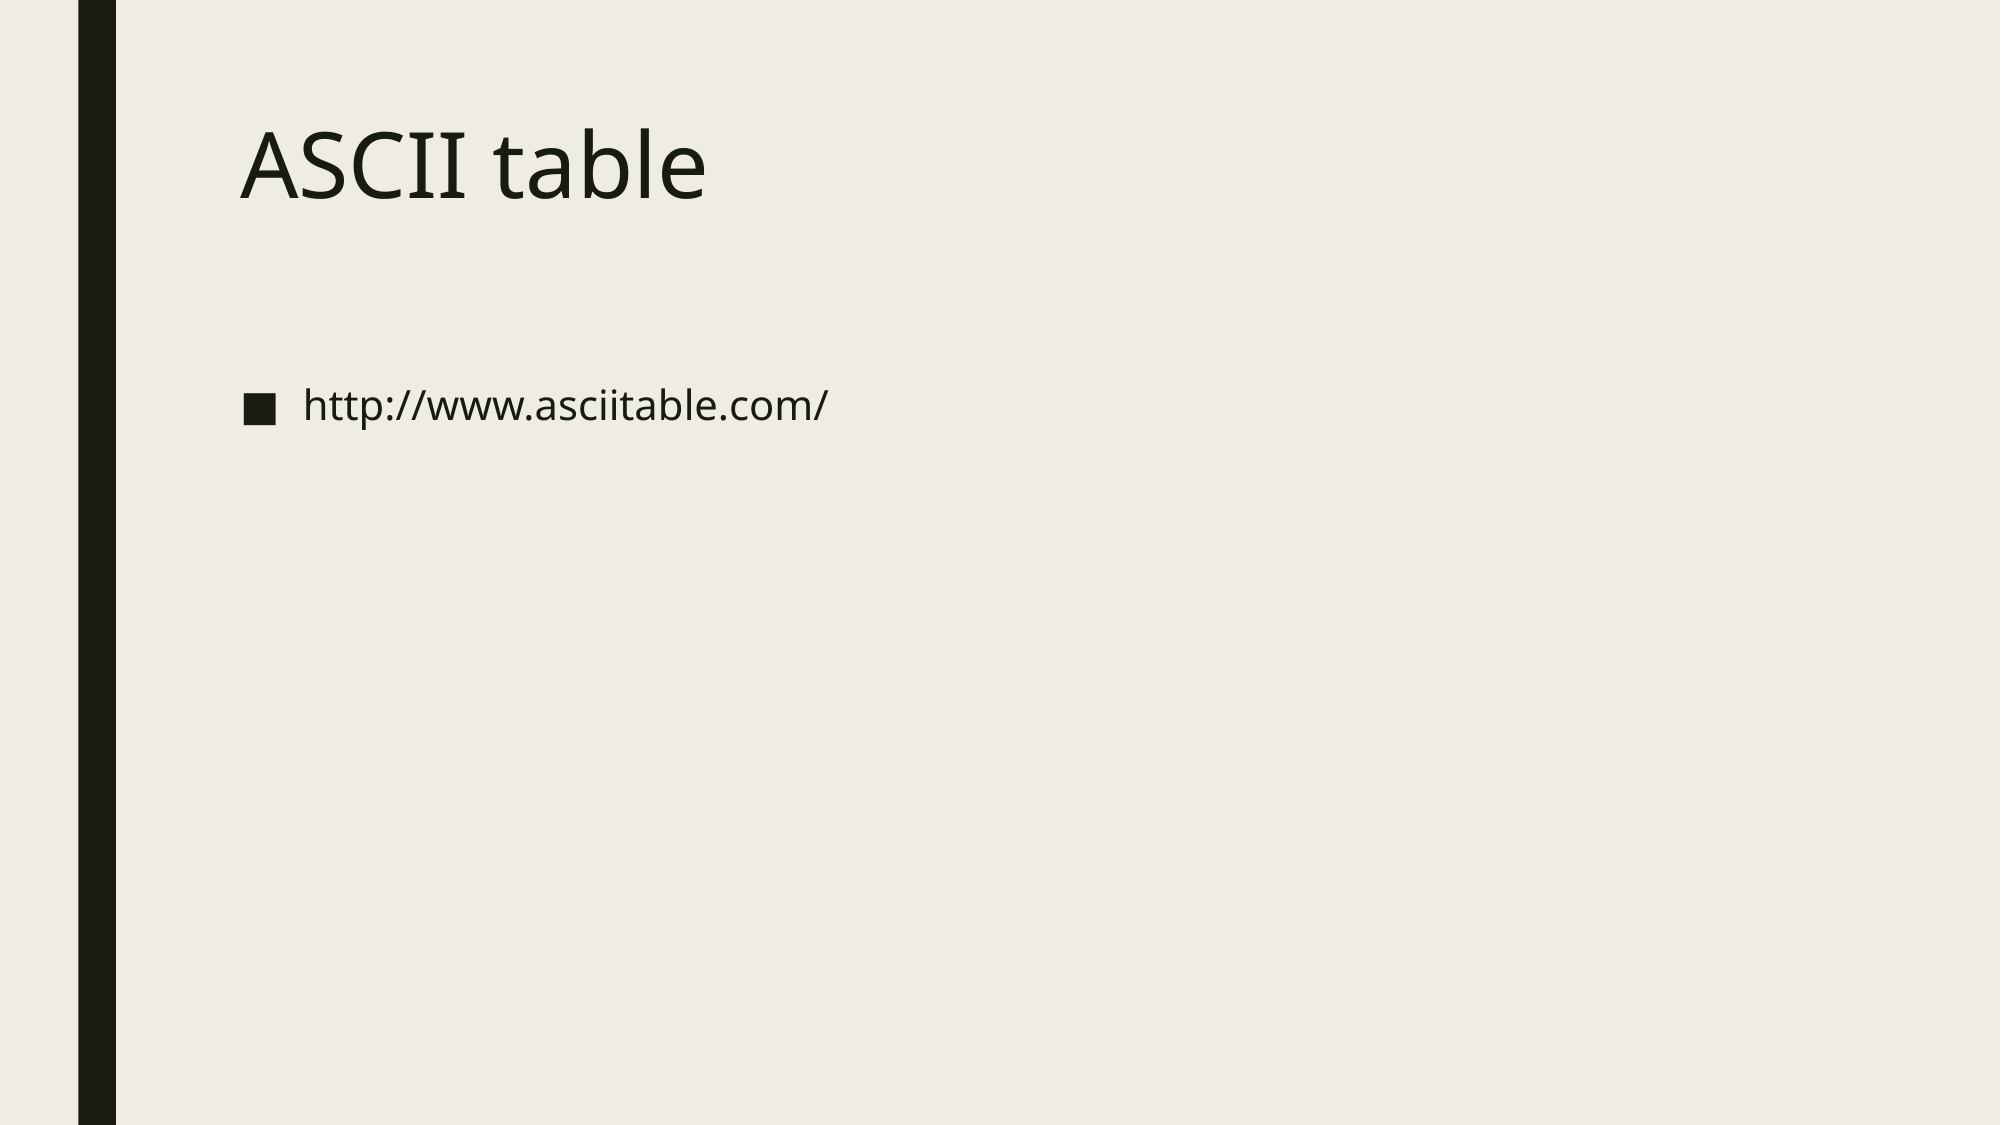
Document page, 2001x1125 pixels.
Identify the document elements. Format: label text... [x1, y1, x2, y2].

title ASCII table [225, 112, 1800, 357]
list http://www.asciitable.com/ [225, 375, 1800, 963]
